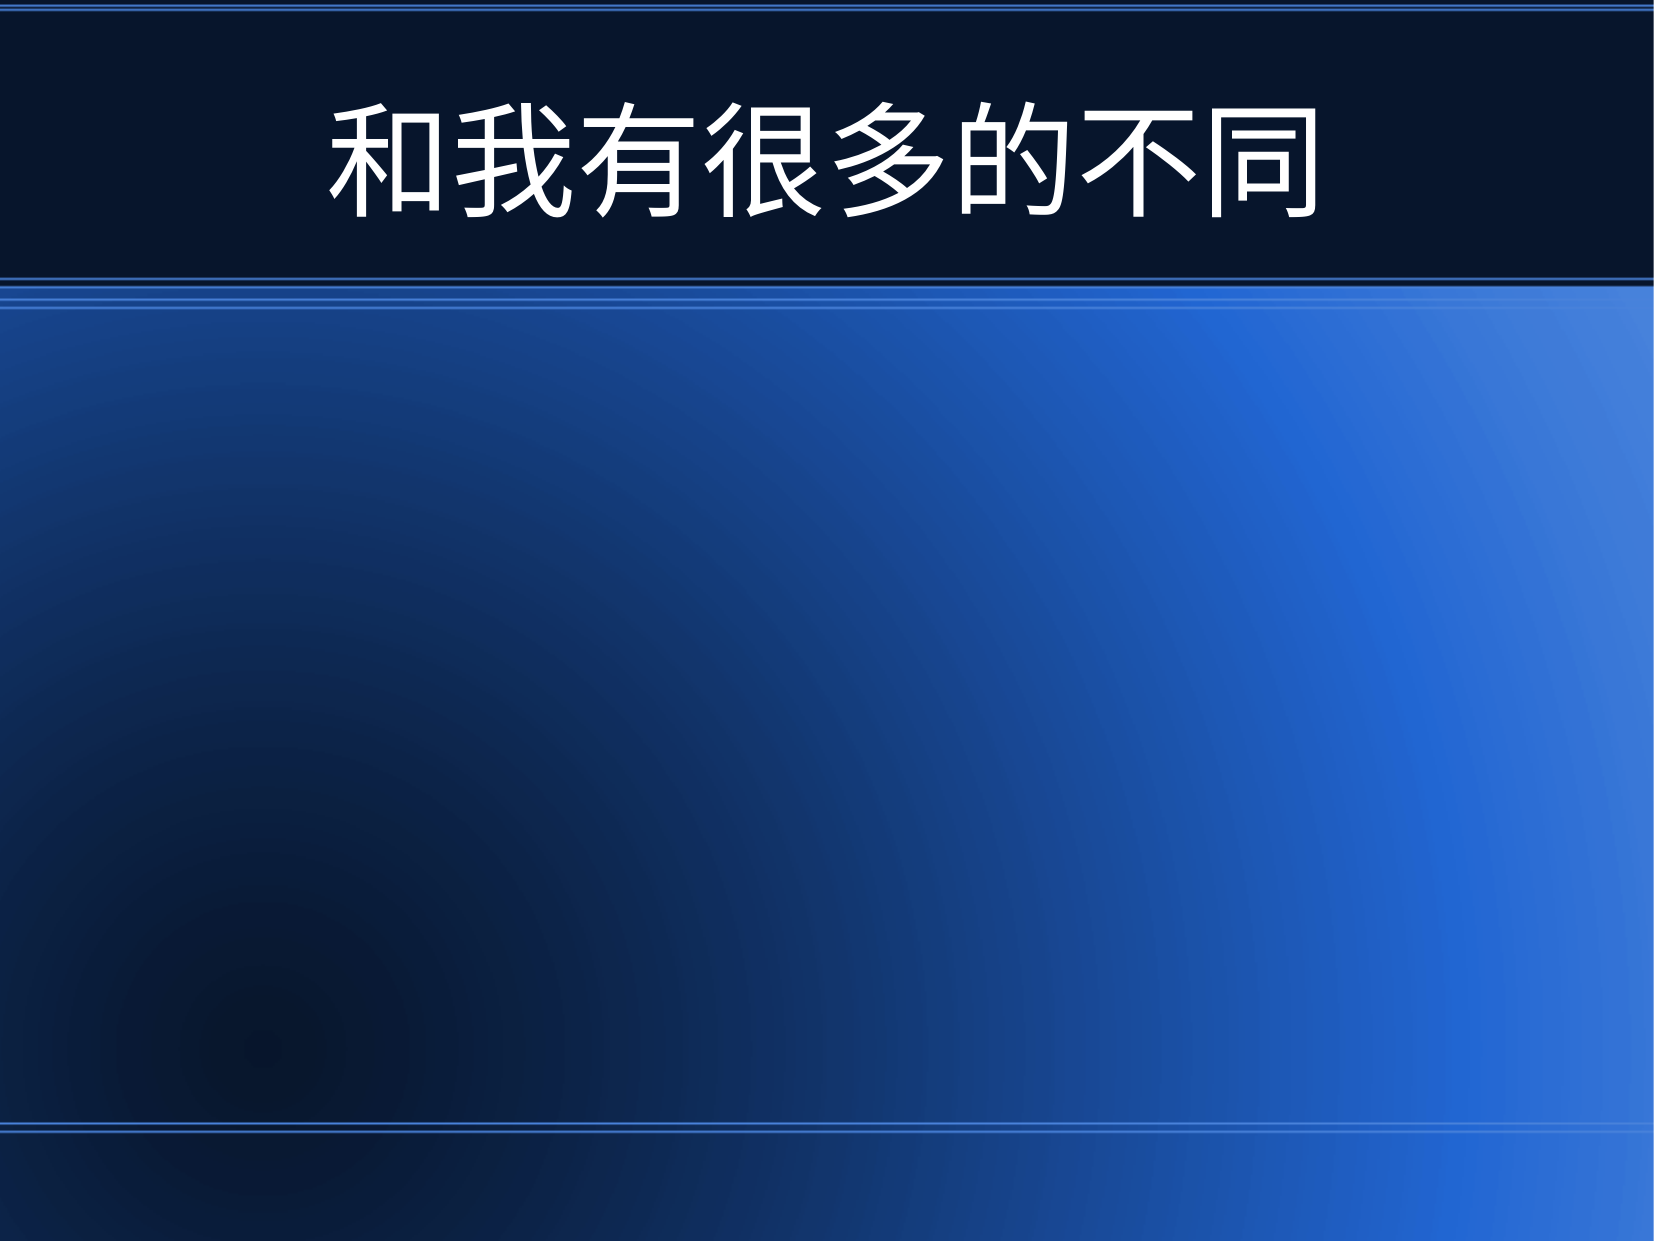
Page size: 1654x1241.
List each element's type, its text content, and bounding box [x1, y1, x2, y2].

picture [0, 0, 1654, 1241]
title 和我有很多的不同 [82, 49, 1571, 257]
